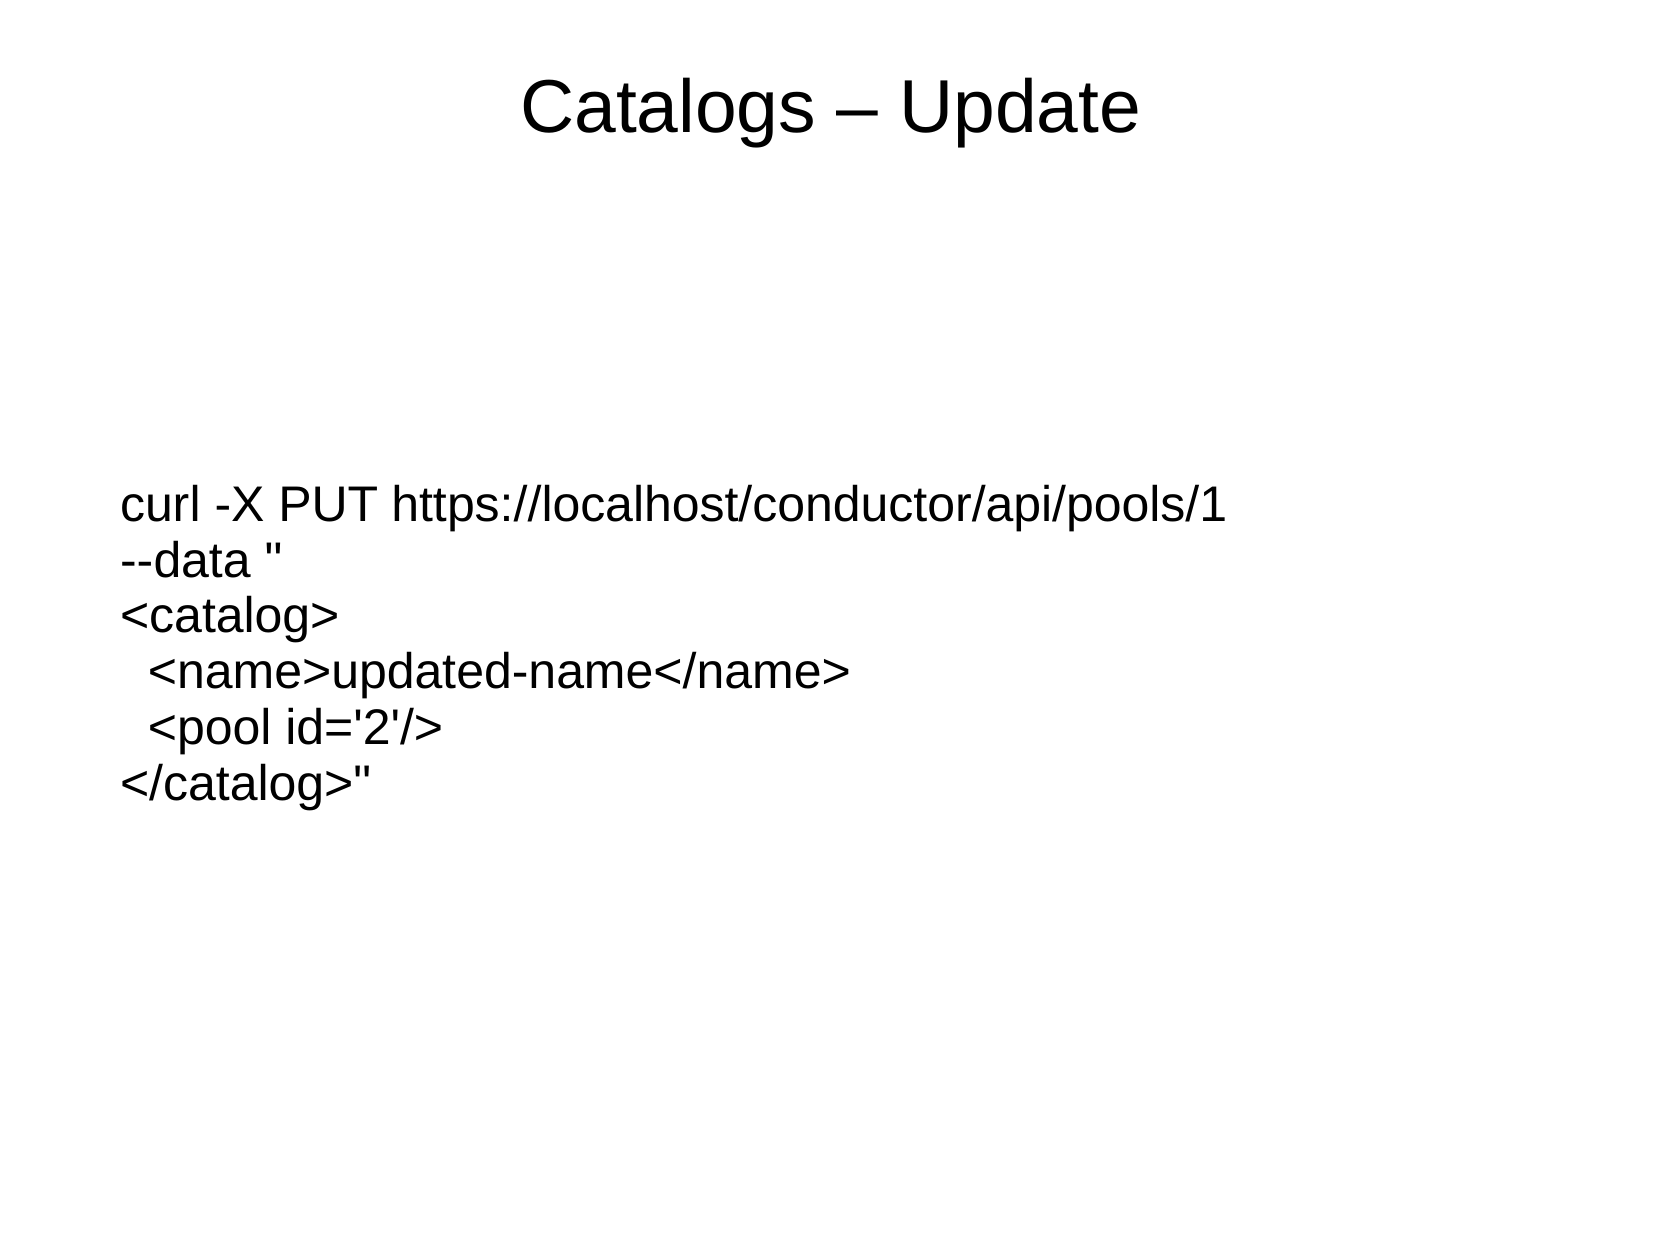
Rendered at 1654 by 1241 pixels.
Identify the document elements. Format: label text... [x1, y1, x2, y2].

subtitle curl -X PUT https://localhost/conductor/api/pools/1 --data " <catalog> <name>updated-name</name> <pool id='2'/> </catalog>" [119, 339, 1636, 1059]
title Catalogs – Update [86, 2, 1576, 211]
